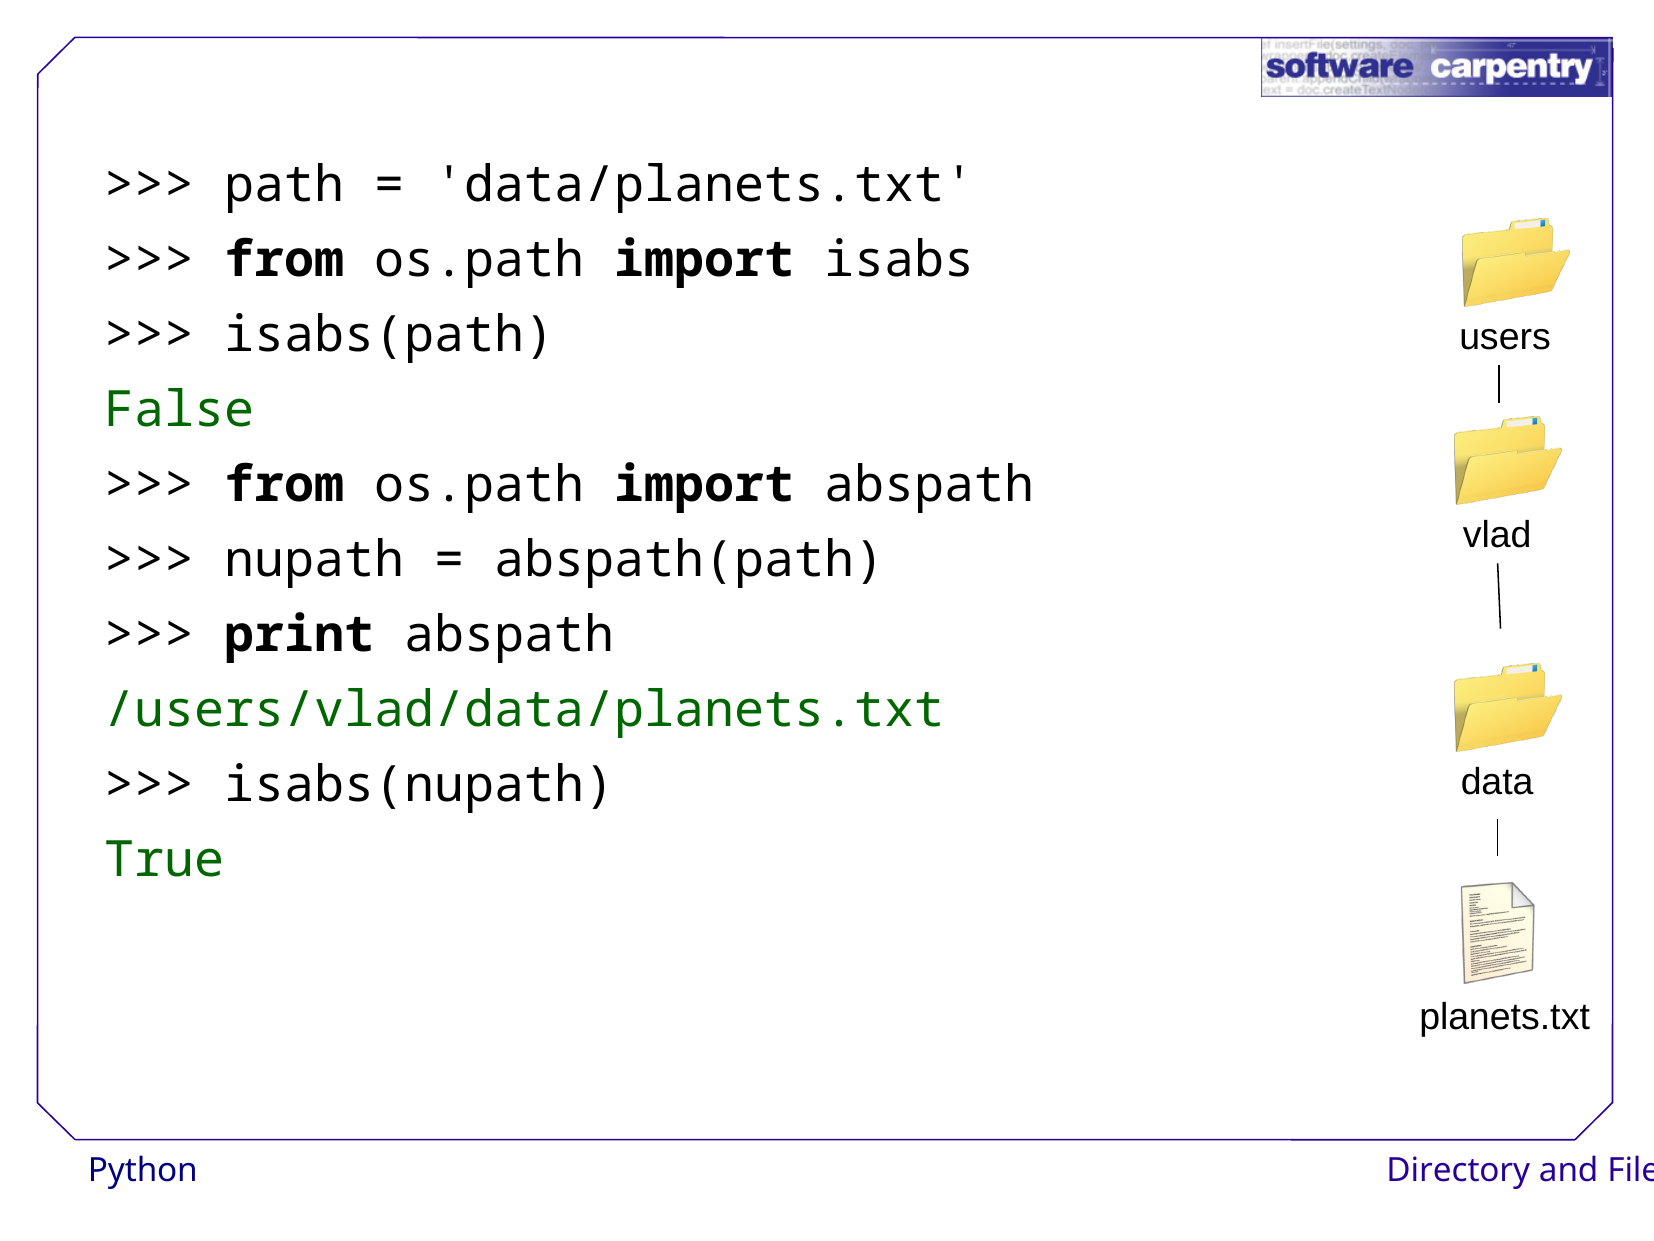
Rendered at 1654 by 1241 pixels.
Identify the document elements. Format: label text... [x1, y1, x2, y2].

text_box planets.txt [1404, 988, 1605, 1046]
text_box >>> path = 'data/planets.txt' >>> from os.path import isabs >>> isabs(path) False >>> from os.path import abspath >>> nupath = abspath(path) >>> print abspath /users/vlad/data/planets.txt >>> isabs(nupath) True [89, 128, 1512, 1037]
text_box data [1446, 753, 1549, 811]
text_box vlad [1448, 506, 1547, 564]
picture [1261, 39, 1613, 97]
picture [1441, 875, 1555, 988]
picture [1450, 649, 1566, 765]
picture [1450, 402, 1566, 518]
text_box users [1444, 308, 1566, 366]
picture [1458, 204, 1574, 320]
